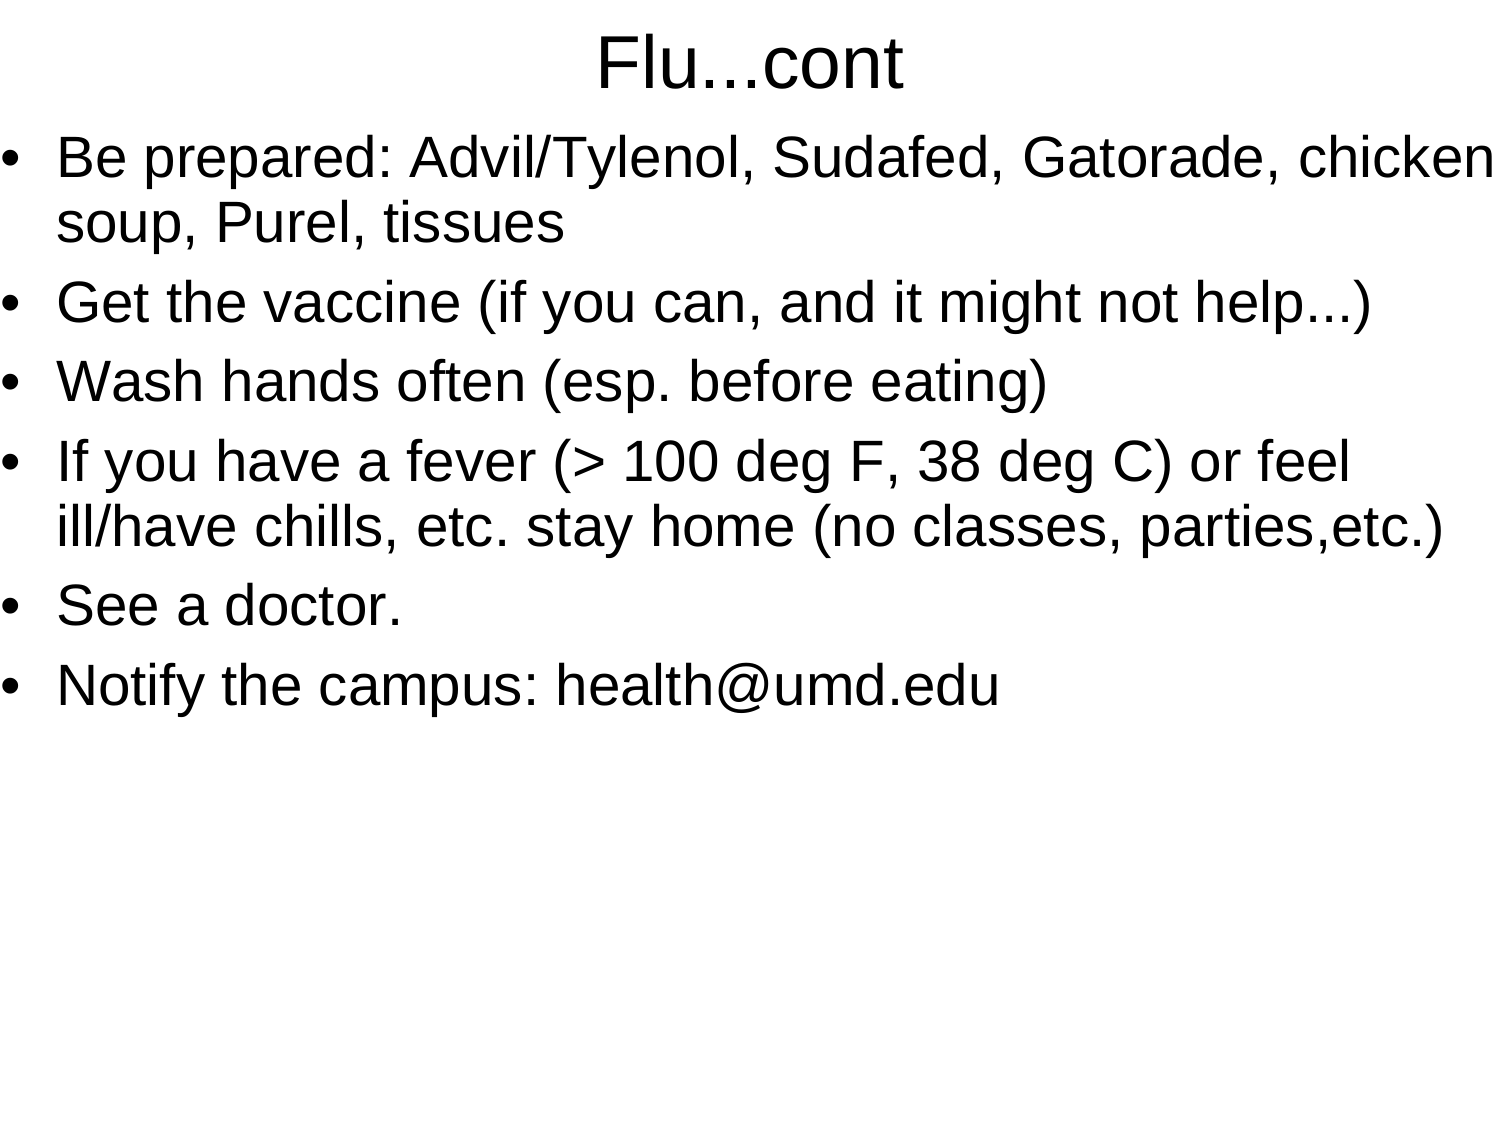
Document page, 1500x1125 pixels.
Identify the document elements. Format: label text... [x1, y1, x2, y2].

title Flu...cont [0, 17, 1500, 108]
list Be prepared: Advil/Tylenol, Sudafed, Gatorade, chicken soup, Purel, tissues Get the vaccine (if you can, and it might not help...) Wash hands often (esp. before eating) If you have a fever (> 100 deg F, 38 deg C) or feel ill/have chills, etc. stay home (no classes, parties,etc.) See a doctor. Notify the campus: health@umd.edu [0, 124, 1500, 1111]
